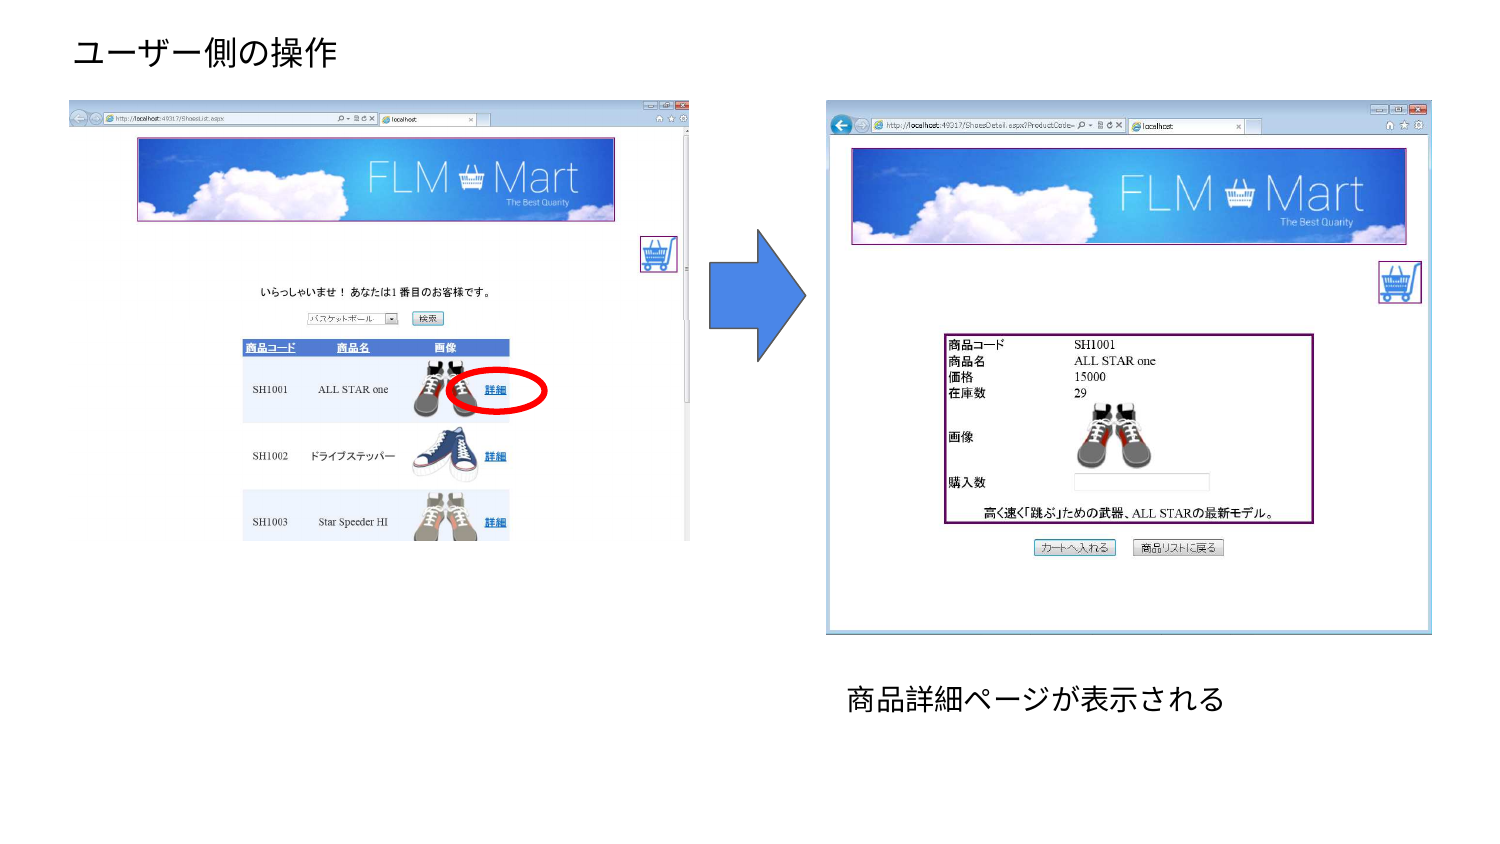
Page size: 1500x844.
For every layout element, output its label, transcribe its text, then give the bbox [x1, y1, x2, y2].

title ユーザー側の操作 [57, 16, 1455, 69]
picture [68, 100, 690, 541]
picture [826, 100, 1432, 635]
text_box 商品詳細ページが表示される [831, 666, 1414, 726]
text_box [709, 229, 806, 362]
